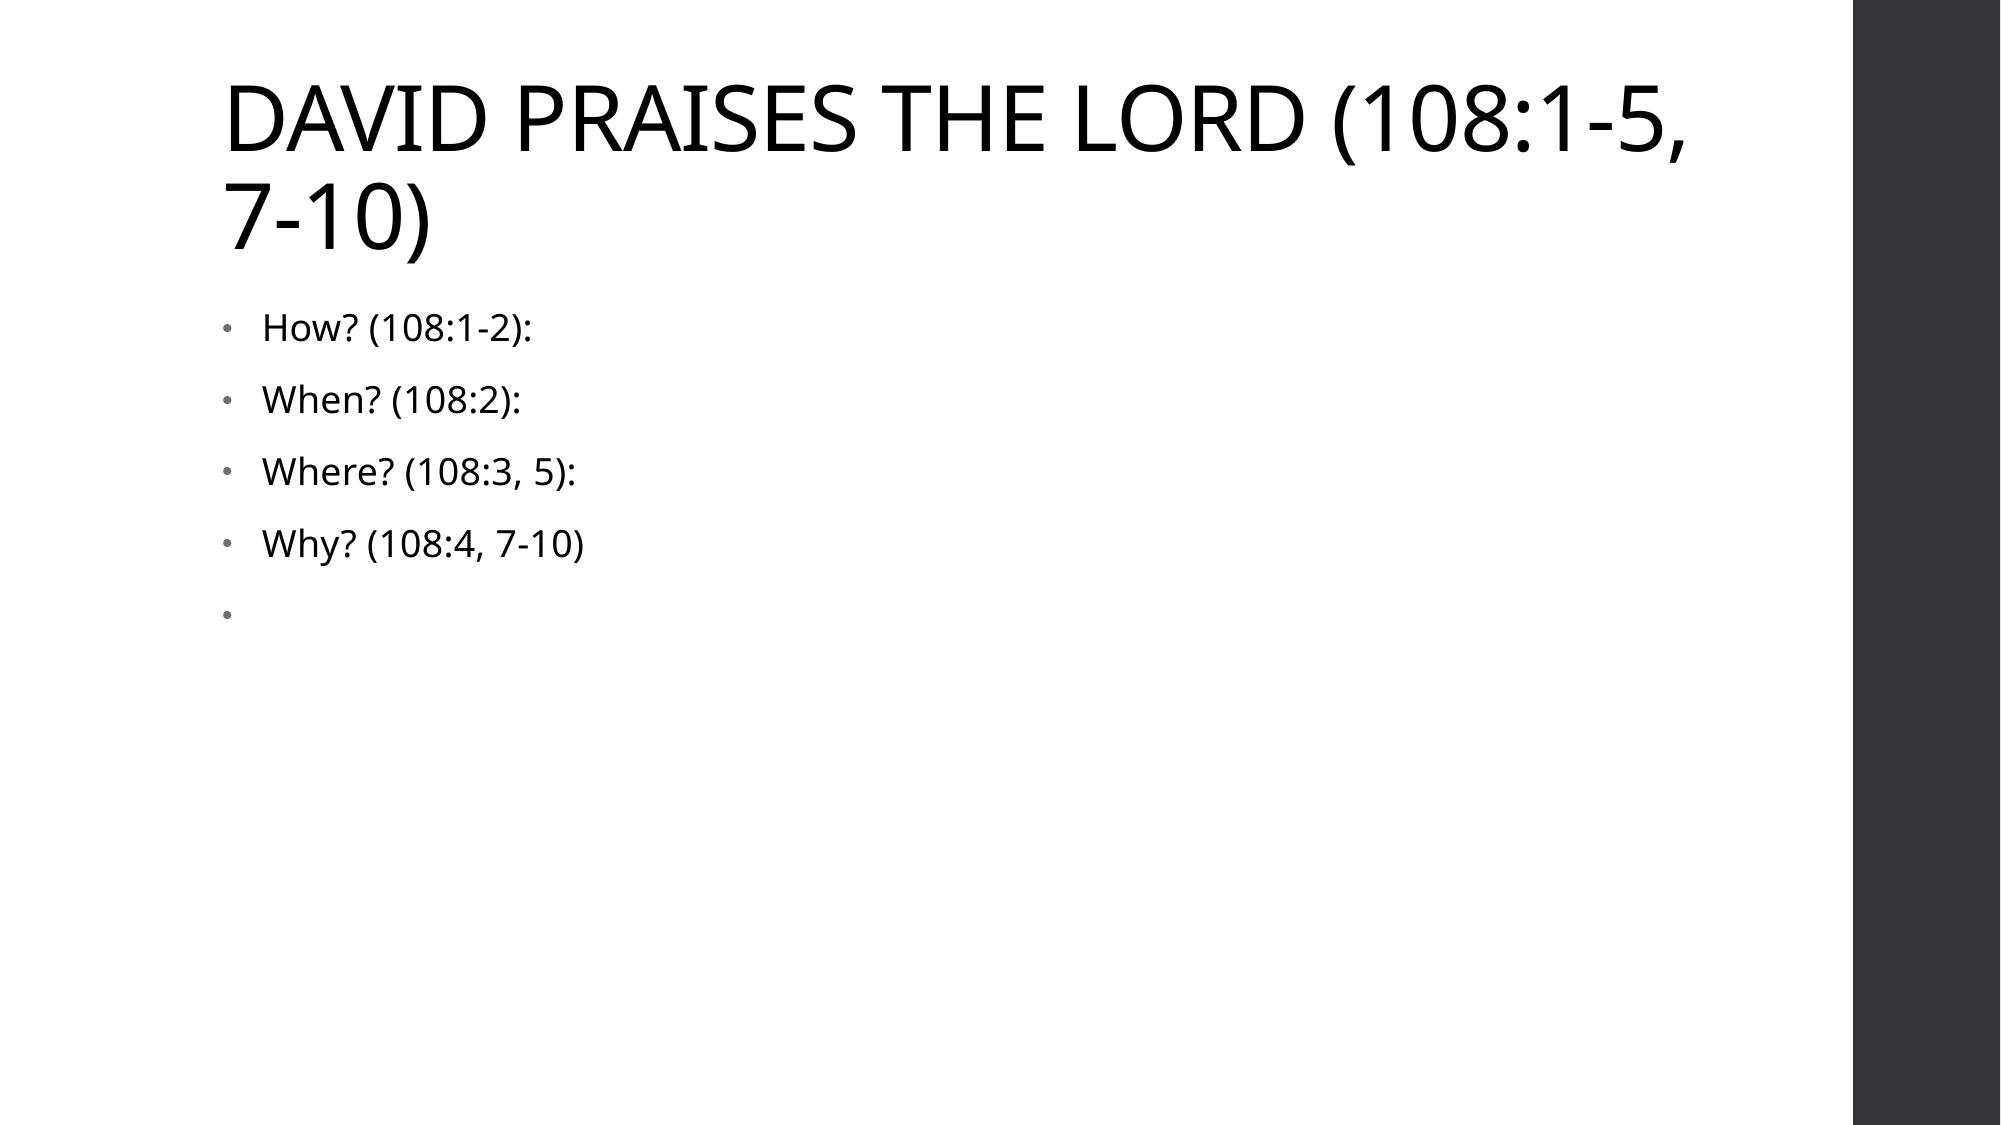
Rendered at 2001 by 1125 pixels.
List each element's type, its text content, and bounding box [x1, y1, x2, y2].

list How? (108:1-2): When? (108:2): Where? (108:3, 5): Why? (108:4, 7-10) [206, 299, 1617, 1014]
title DAVID PRAISES THE LORD (108:1-5, 7-10) [206, 60, 1797, 278]
